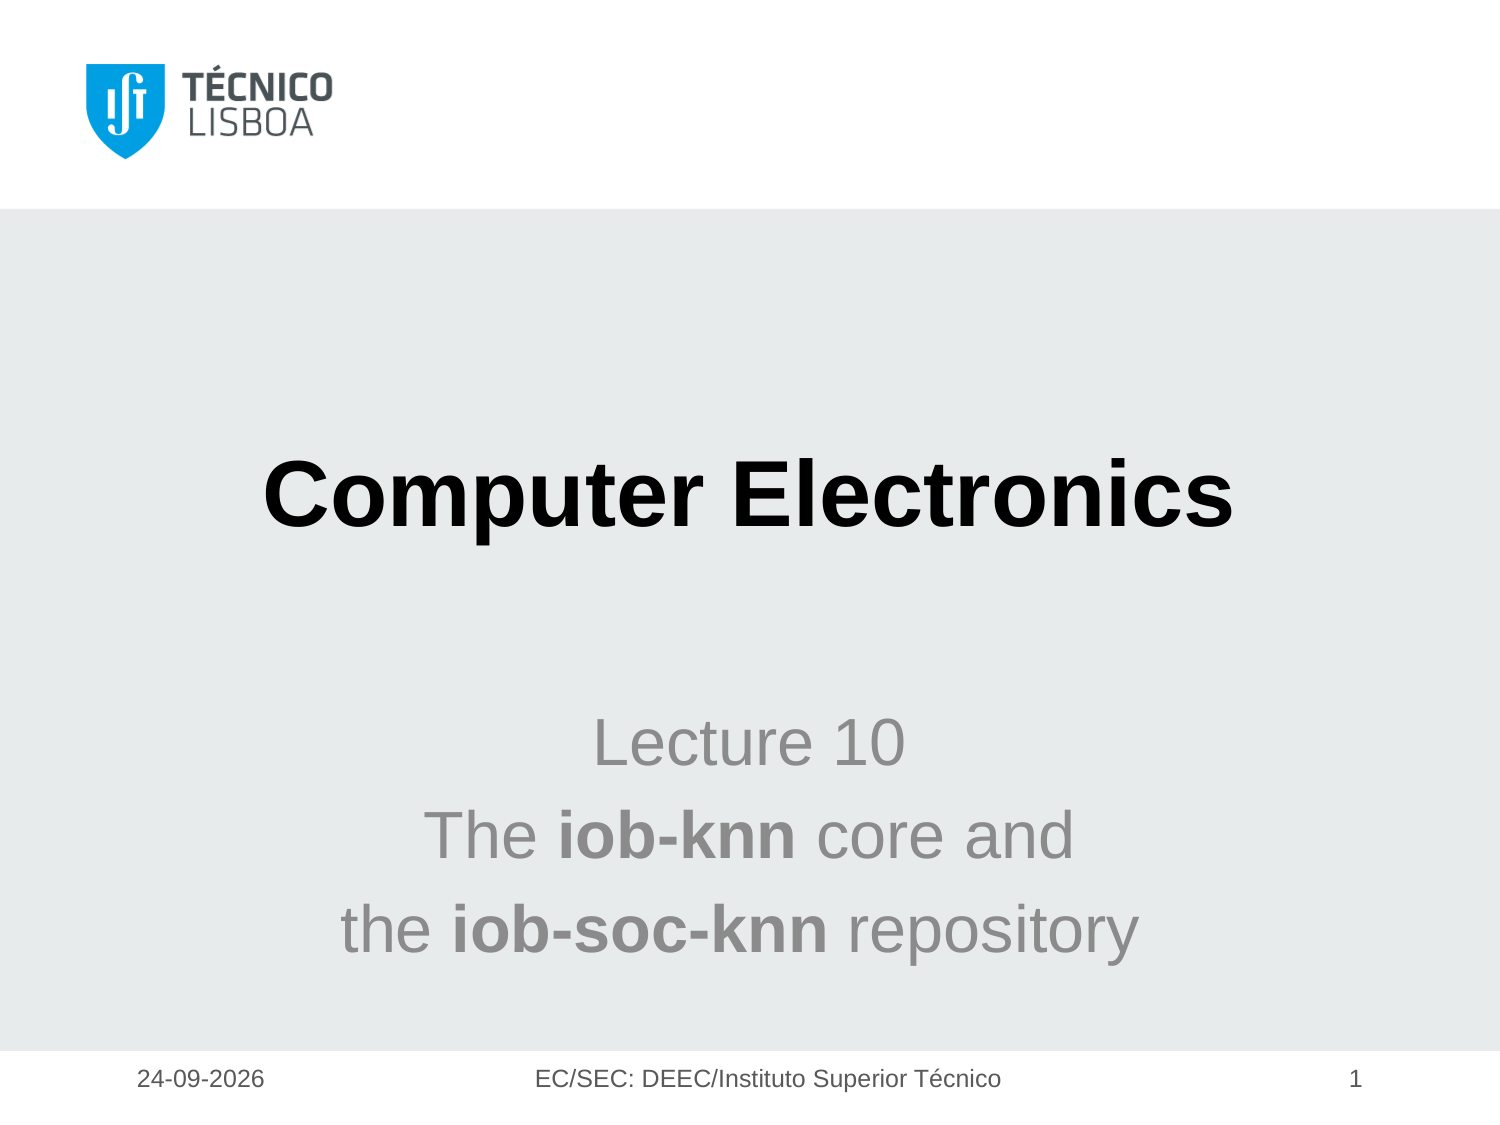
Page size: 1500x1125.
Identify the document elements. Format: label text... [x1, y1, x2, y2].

footer EC/SEC: DEEC/Instituto Superior Técnico [512, 1052, 1032, 1103]
slide_number 27-10-2020 [121, 1052, 425, 1103]
slide_number <number> [1077, 1052, 1378, 1103]
title Computer Electronics [121, 322, 1378, 655]
picture [0, 0, 1500, 1125]
subtitle Lecture 10 The iob-knn core and the iob-soc-knn repository [121, 691, 1378, 894]
